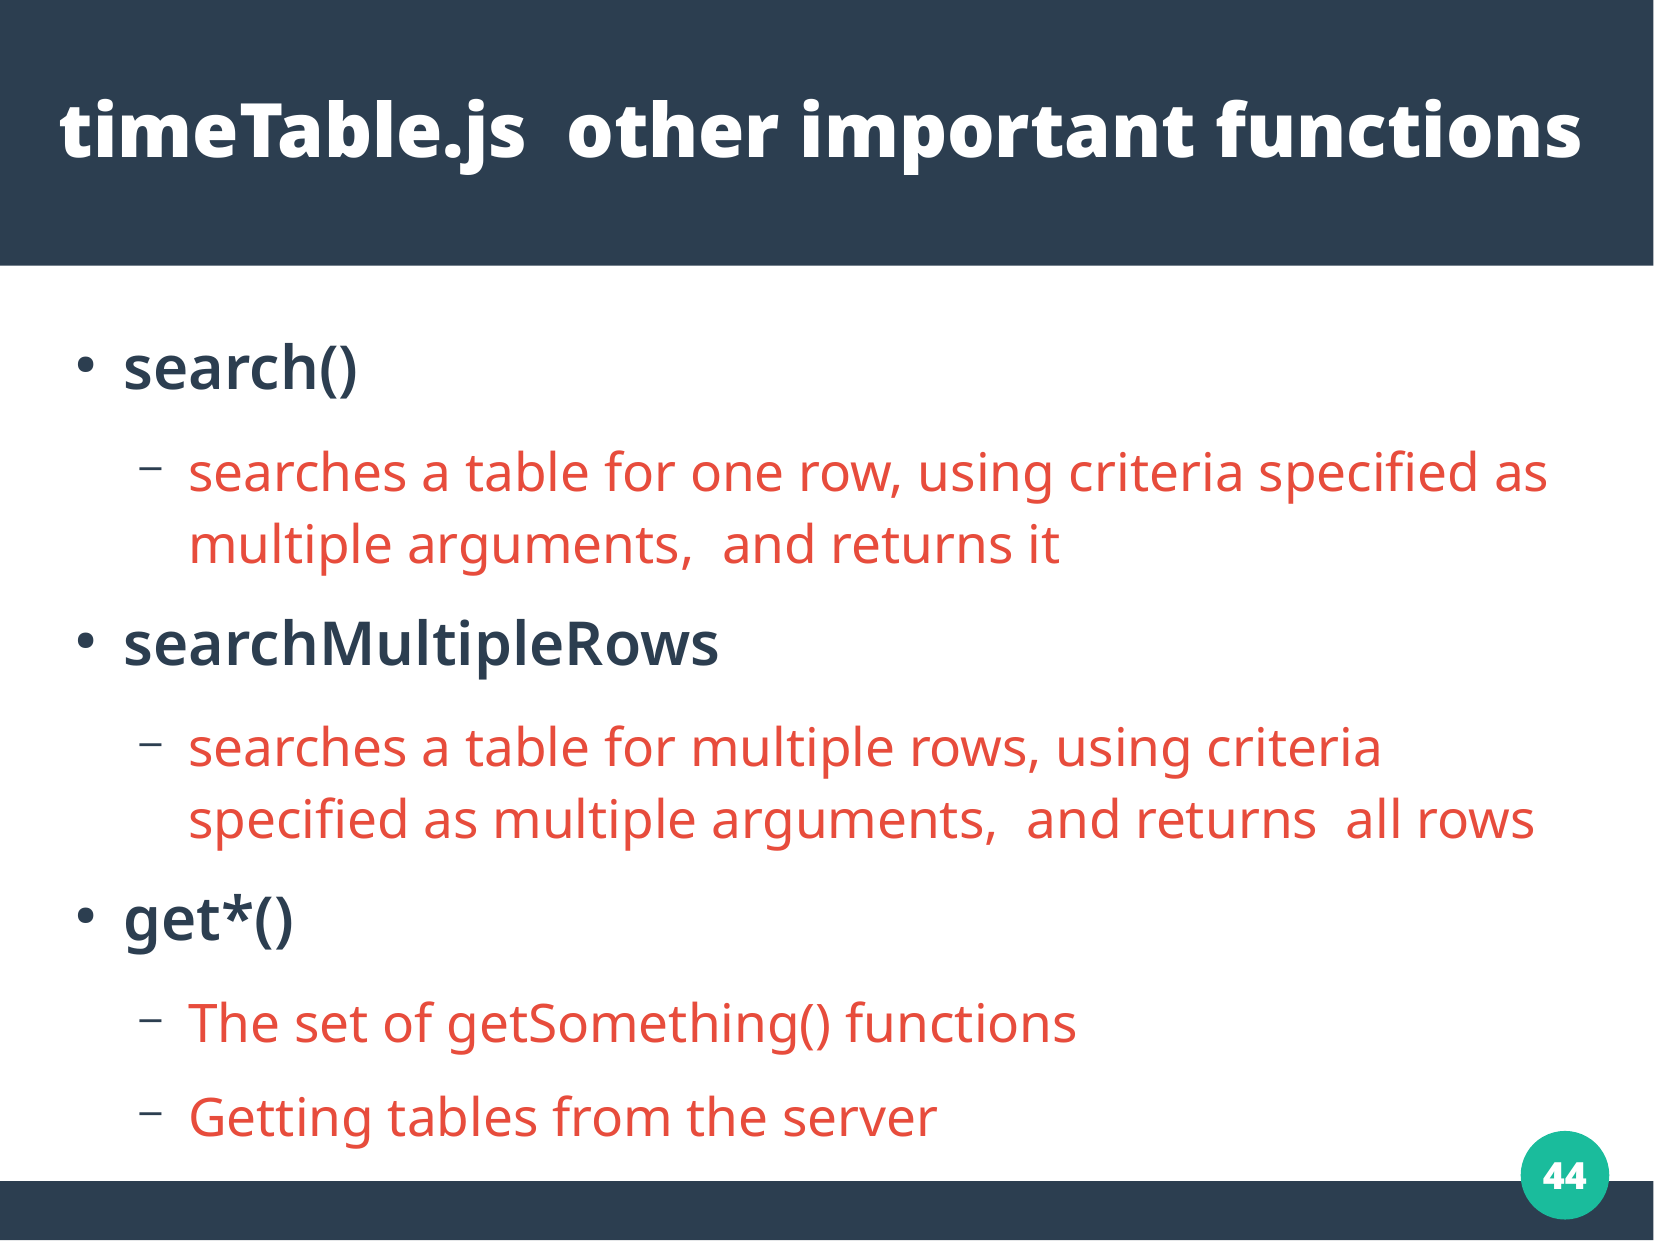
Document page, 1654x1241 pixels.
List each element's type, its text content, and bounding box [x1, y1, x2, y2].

list search() searches a table for one row, using criteria specified as multiple arguments, and returns it searchMultipleRows searches a table for multiple rows, using criteria specified as multiple arguments, and returns all rows get*() The set of getSomething() functions Getting tables from the server [59, 324, 1595, 1152]
title timeTable.js other important functions [59, 49, 1595, 207]
